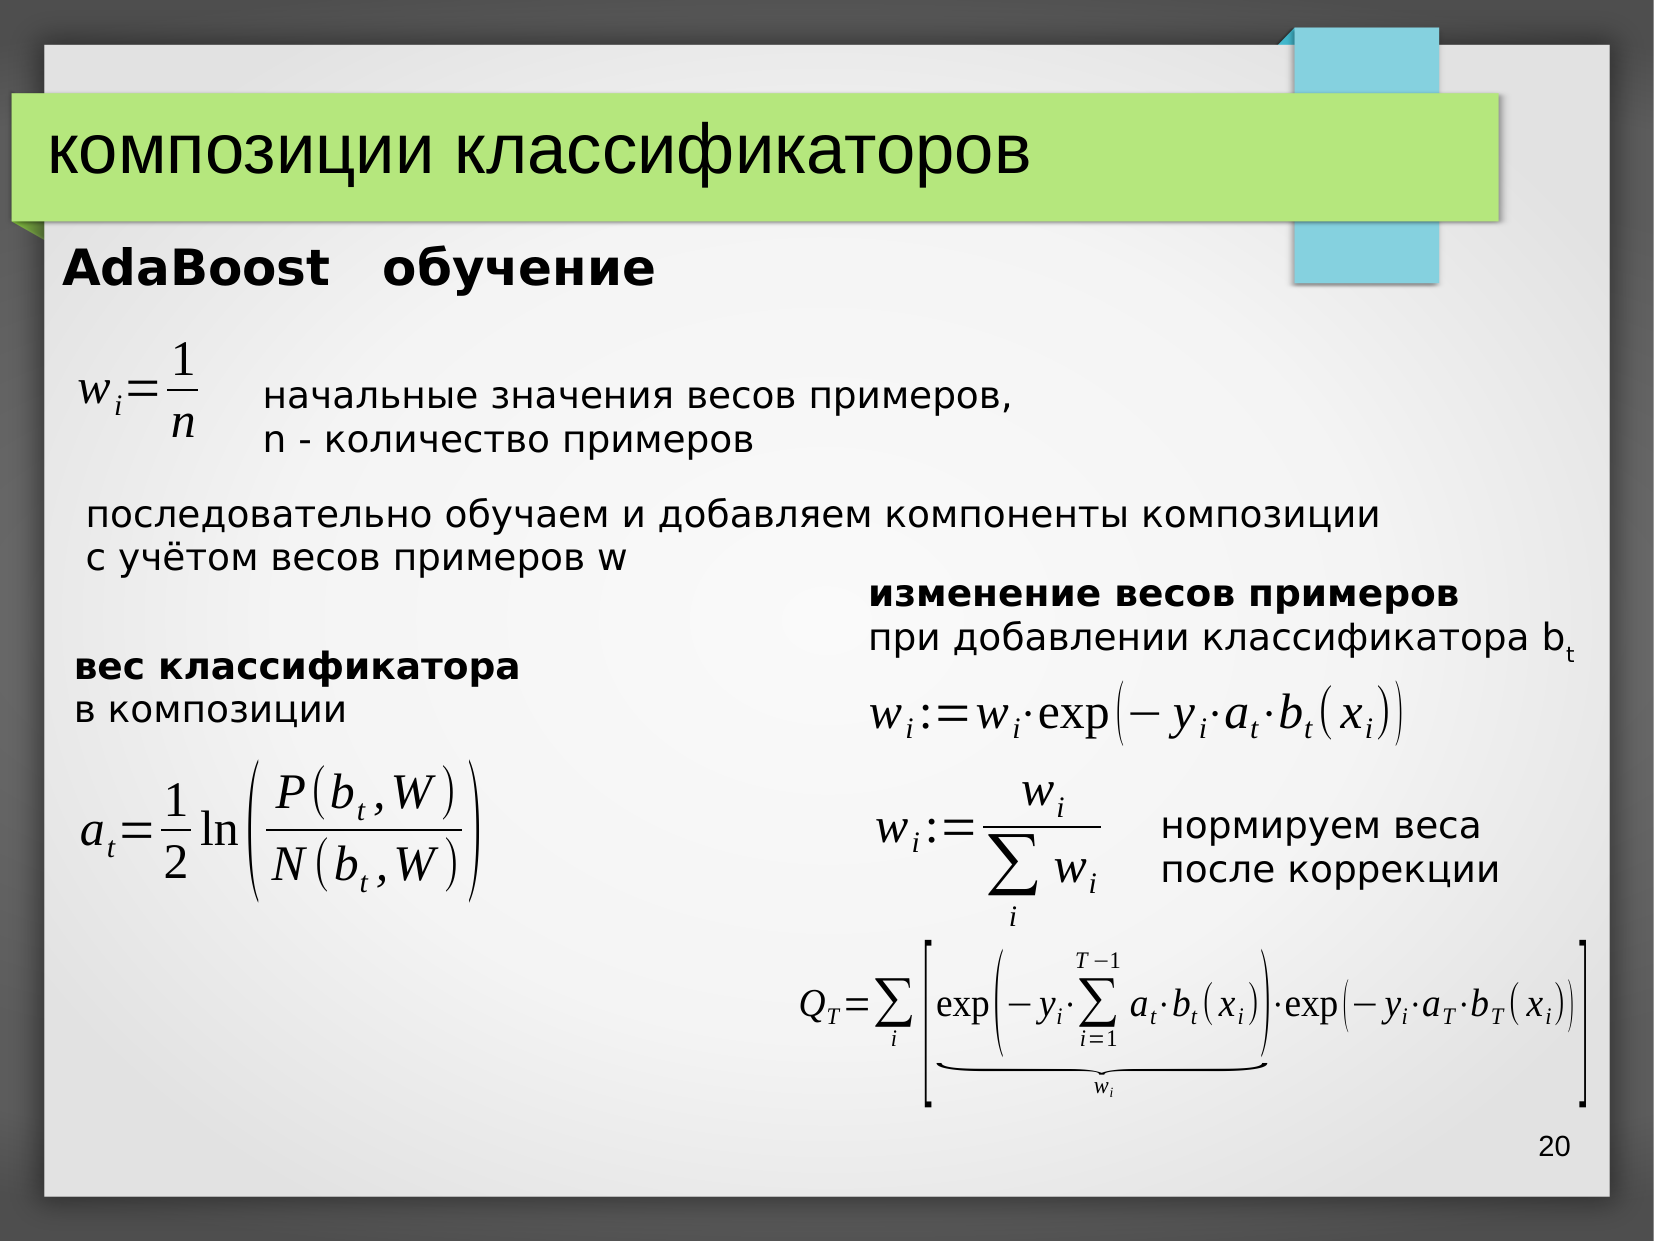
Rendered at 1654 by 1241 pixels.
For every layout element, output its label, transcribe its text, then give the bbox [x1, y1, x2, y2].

chart [70, 330, 207, 449]
picture [0, 0, 1654, 1241]
text_box последовательно обучаем и добавляем компоненты композиции с учётом весов примеров w [70, 484, 1406, 587]
text_box начальные значения весов примеров, n - количество примеров [248, 366, 1072, 469]
chart [792, 938, 1595, 1111]
title композиции классификаторов [47, 109, 1501, 189]
text_box AdaBoost обучение [47, 231, 768, 305]
text_box нормируем веса после коррекции [1145, 796, 1548, 899]
text_box вес классификатора в композиции [59, 637, 556, 740]
chart [862, 678, 1412, 750]
chart [73, 755, 490, 906]
chart [868, 761, 1110, 934]
text_box изменение весов примеров при добавлении классификатора bt [853, 564, 1595, 676]
